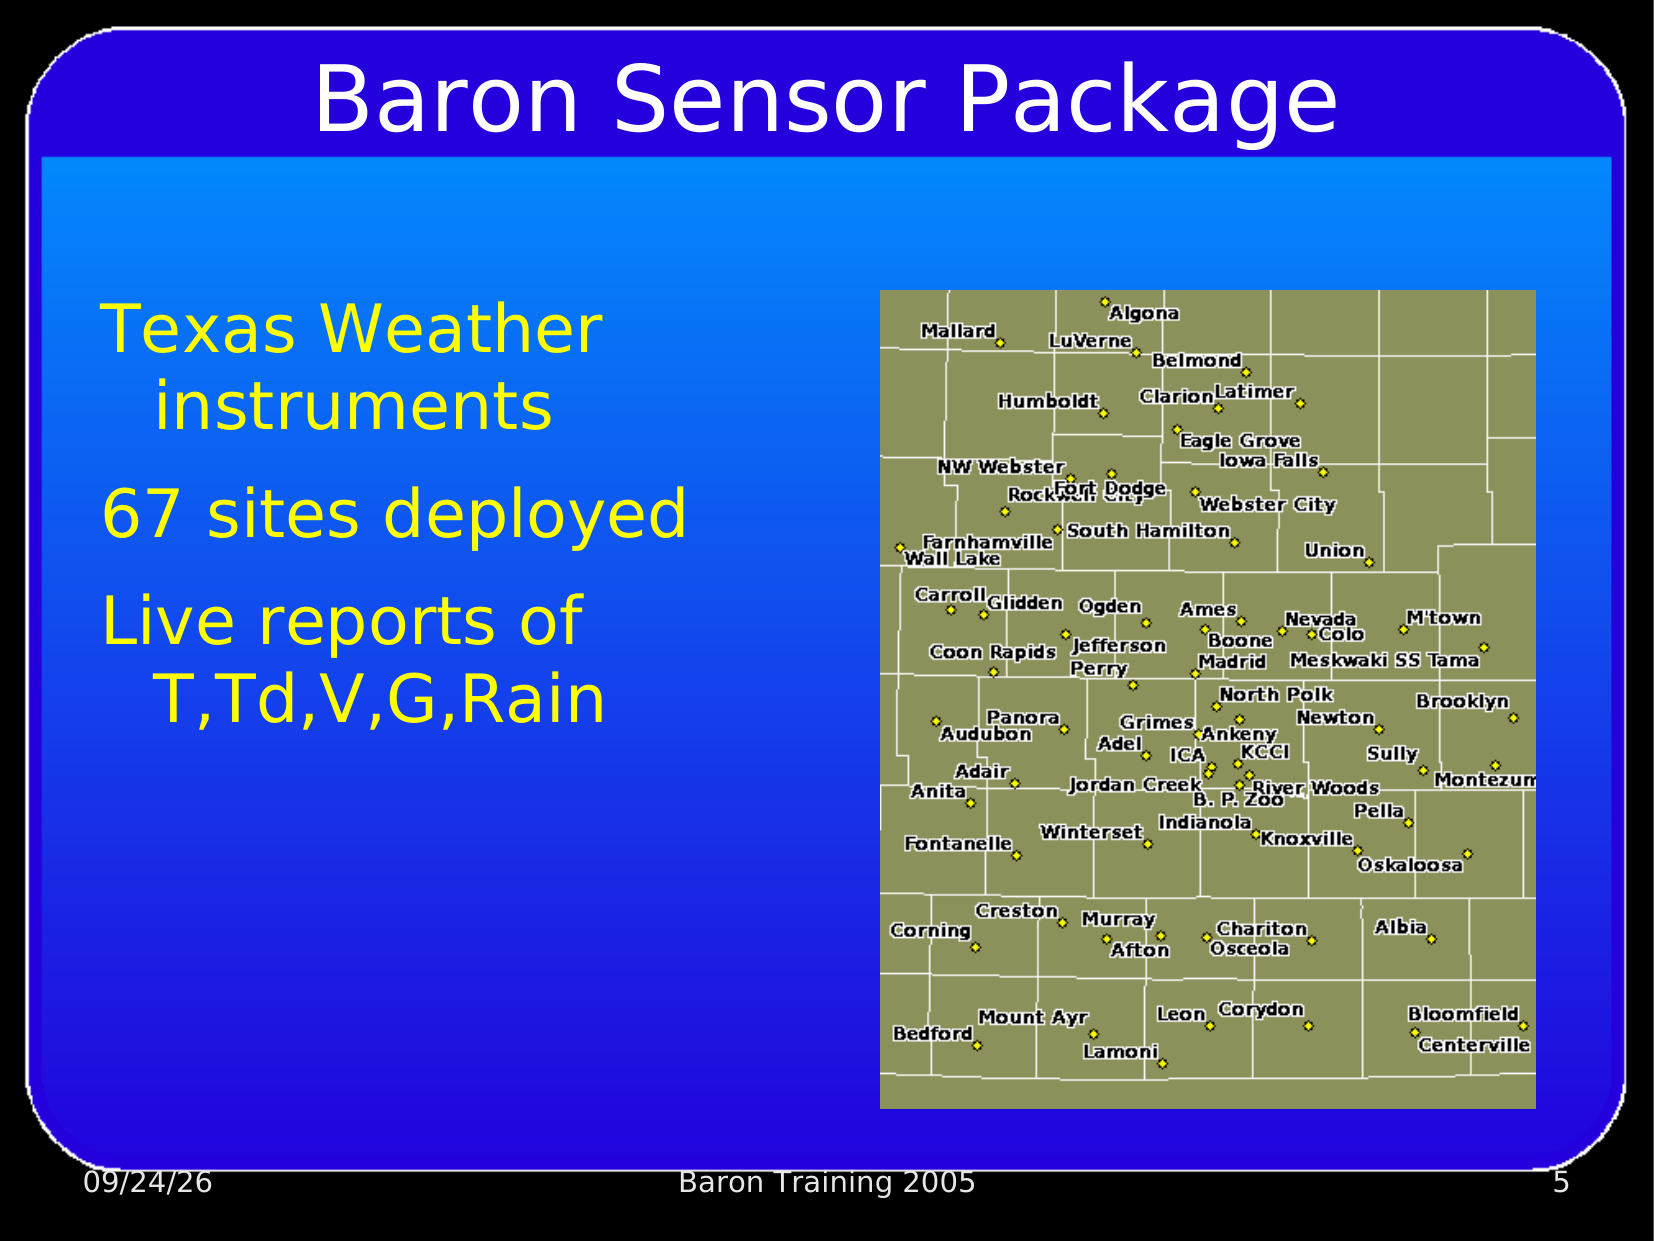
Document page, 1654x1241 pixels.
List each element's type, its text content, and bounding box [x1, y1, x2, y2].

list Texas Weather instruments 67 sites deployed Live reports of T,Td,V,G,Rain [82, 290, 809, 1109]
picture [0, 0, 1654, 1241]
title Baron Sensor Package [82, 46, 1571, 154]
